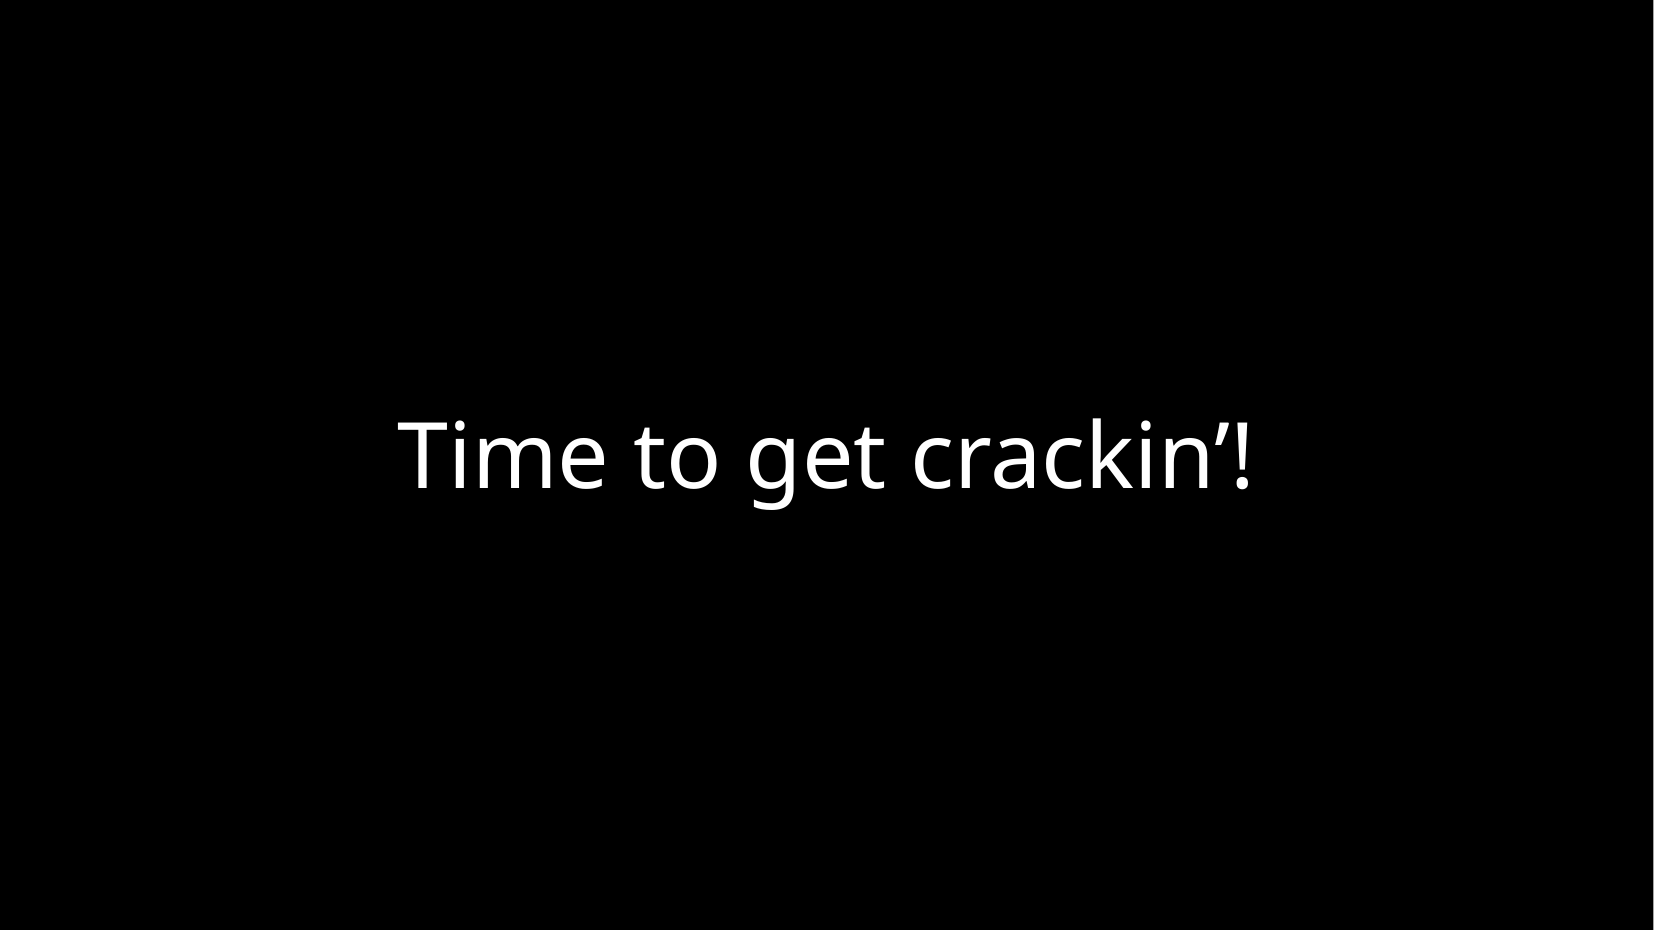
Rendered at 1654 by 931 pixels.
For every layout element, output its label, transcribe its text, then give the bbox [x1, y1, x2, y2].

title Time to get crackin’! [82, 375, 1571, 531]
